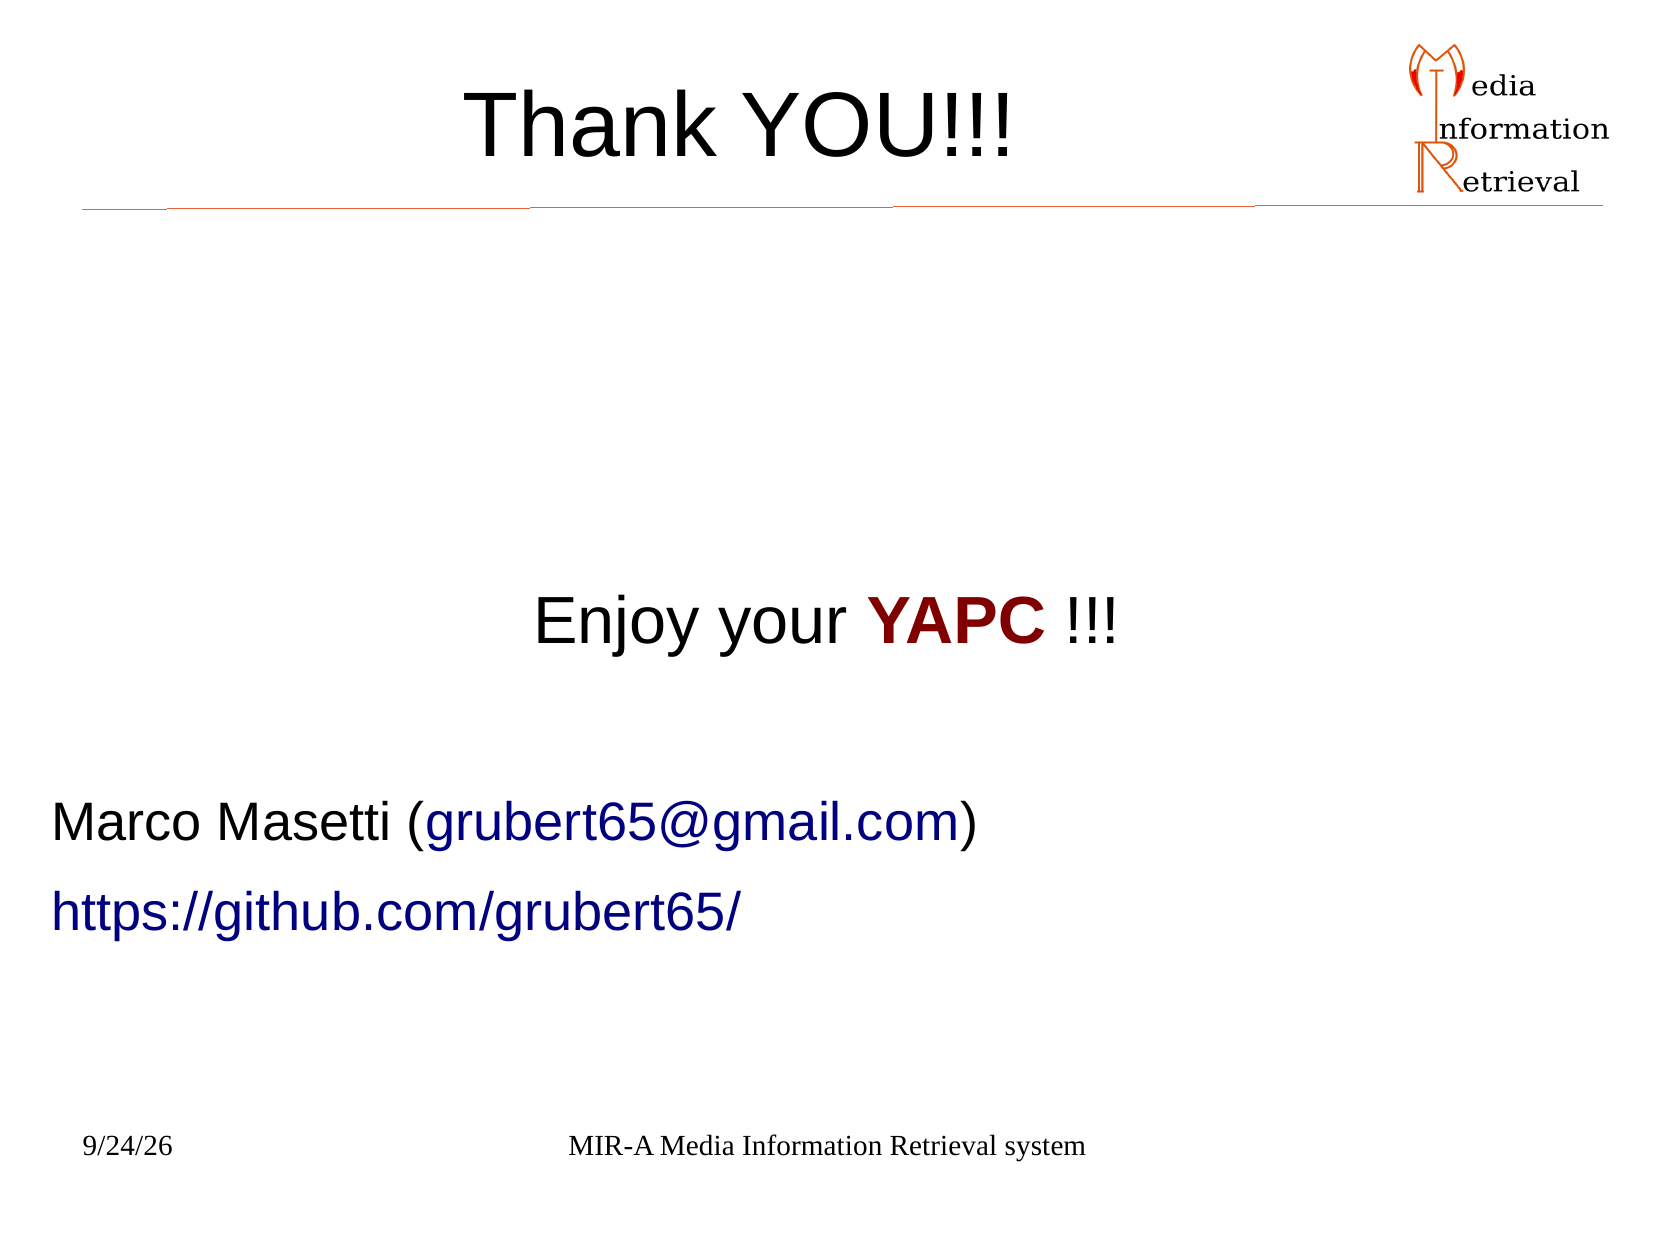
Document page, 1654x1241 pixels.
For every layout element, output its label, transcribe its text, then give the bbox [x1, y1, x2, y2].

list Enjoy your YAPC !!! Marco Masetti (grubert65@gmail.com) https://github.com/grubert65/ [51, 582, 1603, 1091]
picture [1409, 43, 1610, 198]
title Thank YOU!!! [82, 45, 1397, 204]
